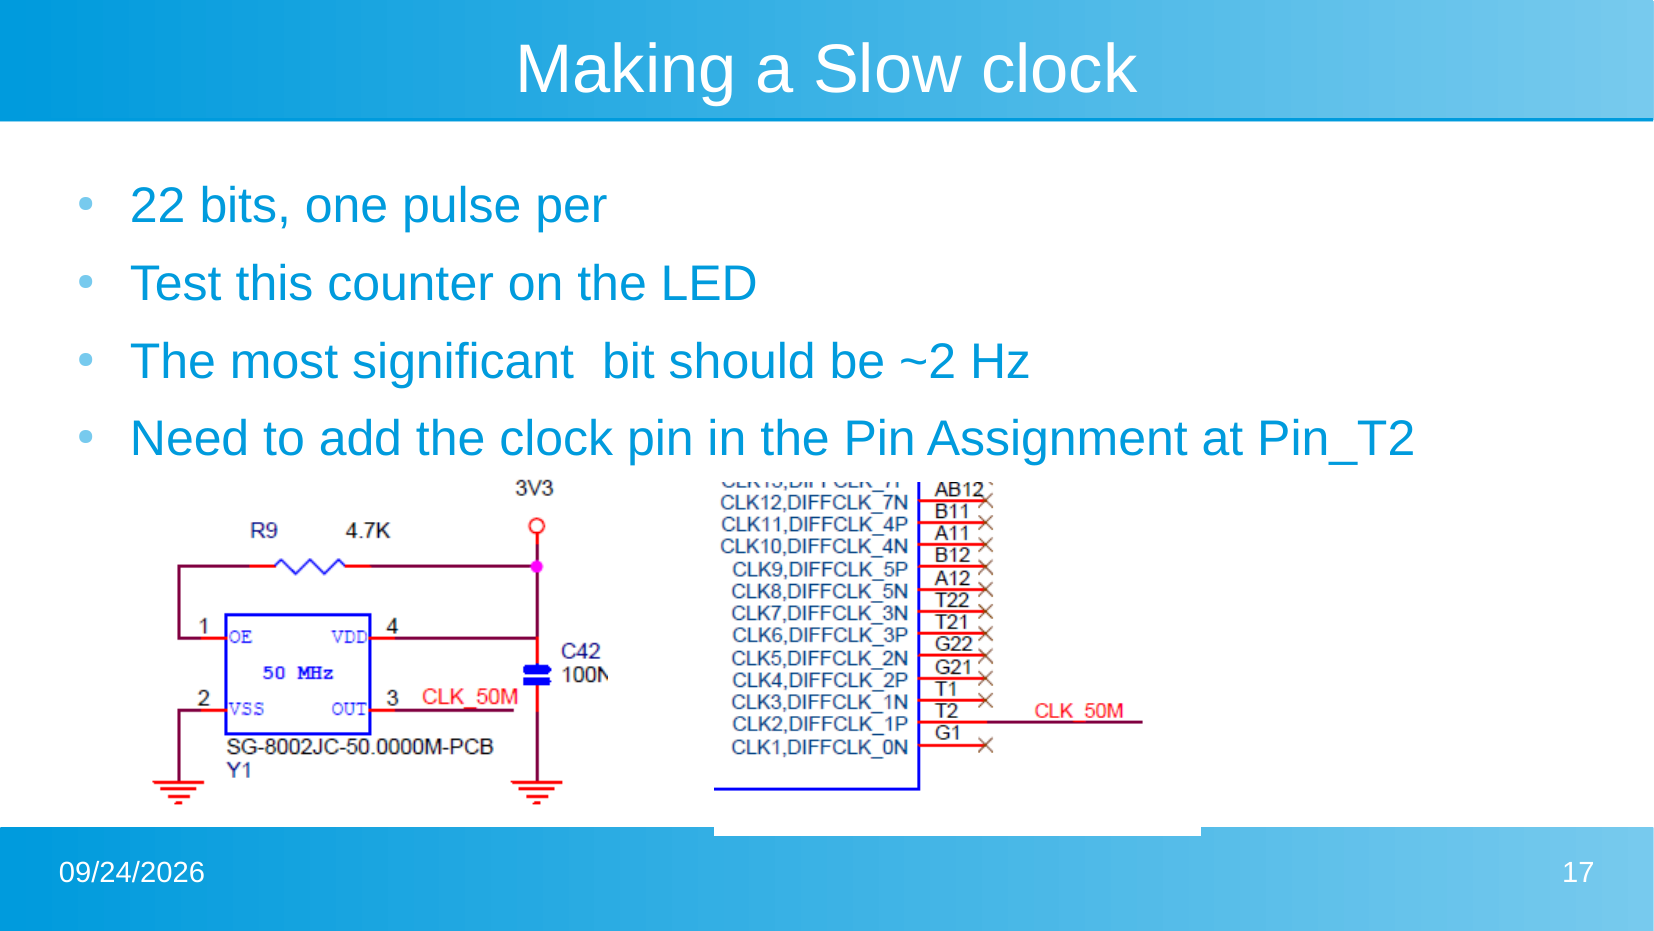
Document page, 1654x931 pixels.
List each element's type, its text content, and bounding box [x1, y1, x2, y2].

picture [112, 474, 608, 826]
title Making a Slow clock [59, 29, 1595, 108]
picture [714, 482, 1201, 836]
list 22 bits, one pulse per Test this counter on the LED The most significant bit should be ~2 Hz Need to add the clock pin in the Pin Assignment at Pin_T2 [59, 177, 1595, 768]
